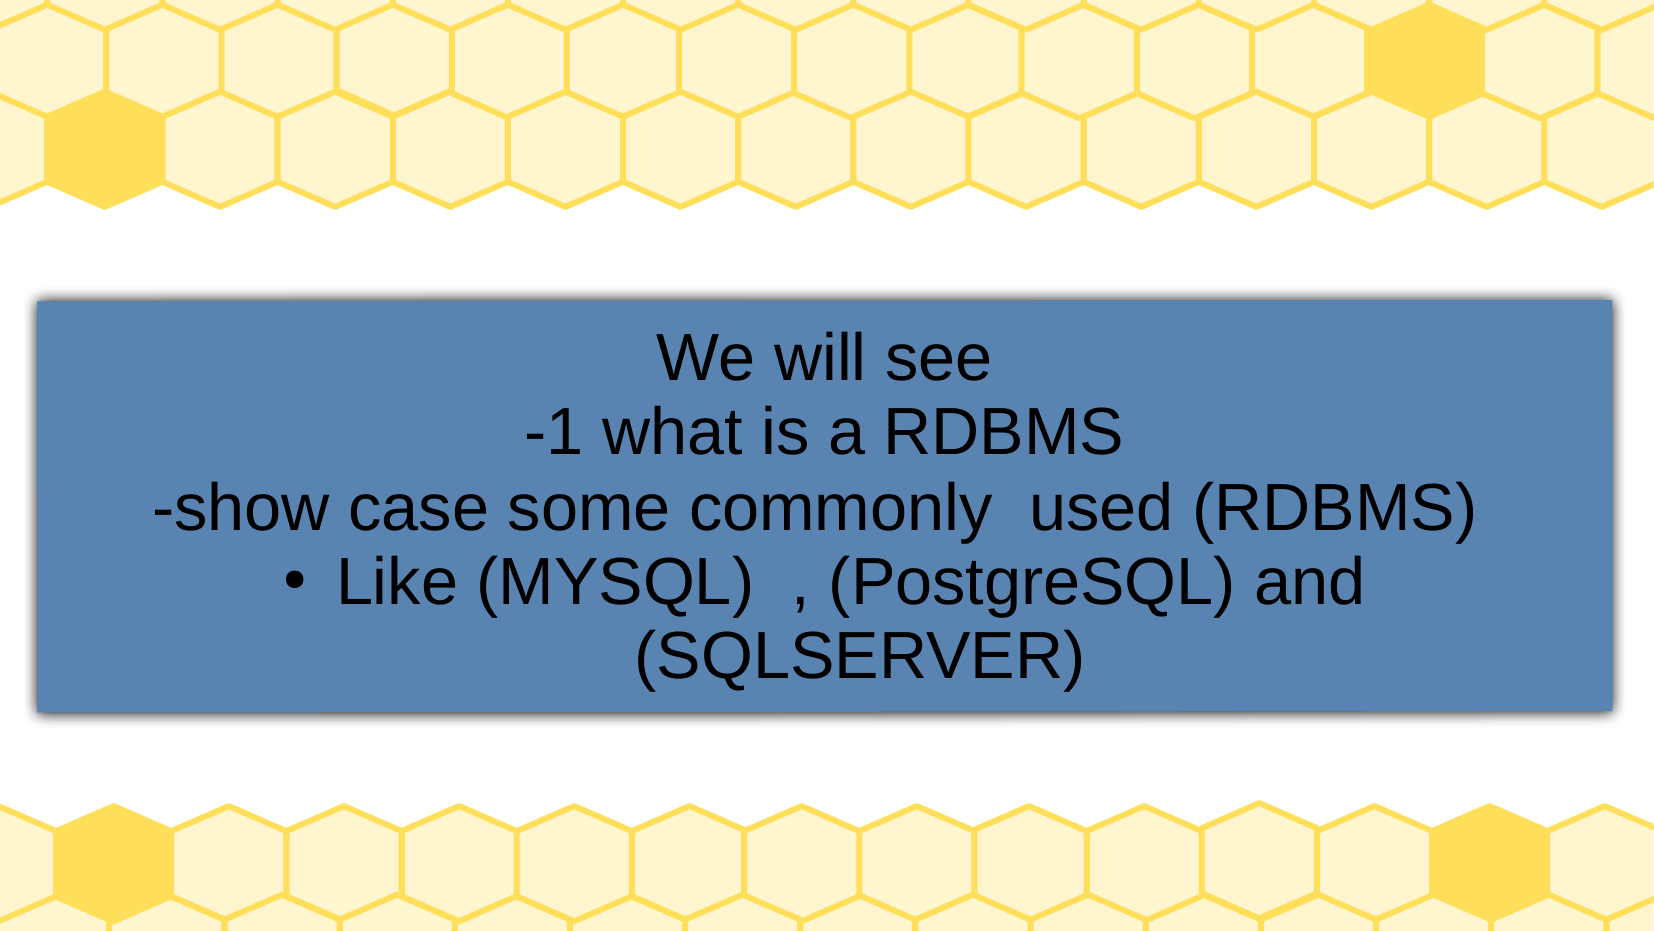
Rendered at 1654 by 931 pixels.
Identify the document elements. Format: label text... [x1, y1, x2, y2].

subtitle We will see -1 what is a RDBMS -show case some commonly used (RDBMS) Like (MYSQL) , (PostgreSQL) and (SQLSERVER) [37, 300, 1613, 713]
title [37, 124, 1514, 332]
